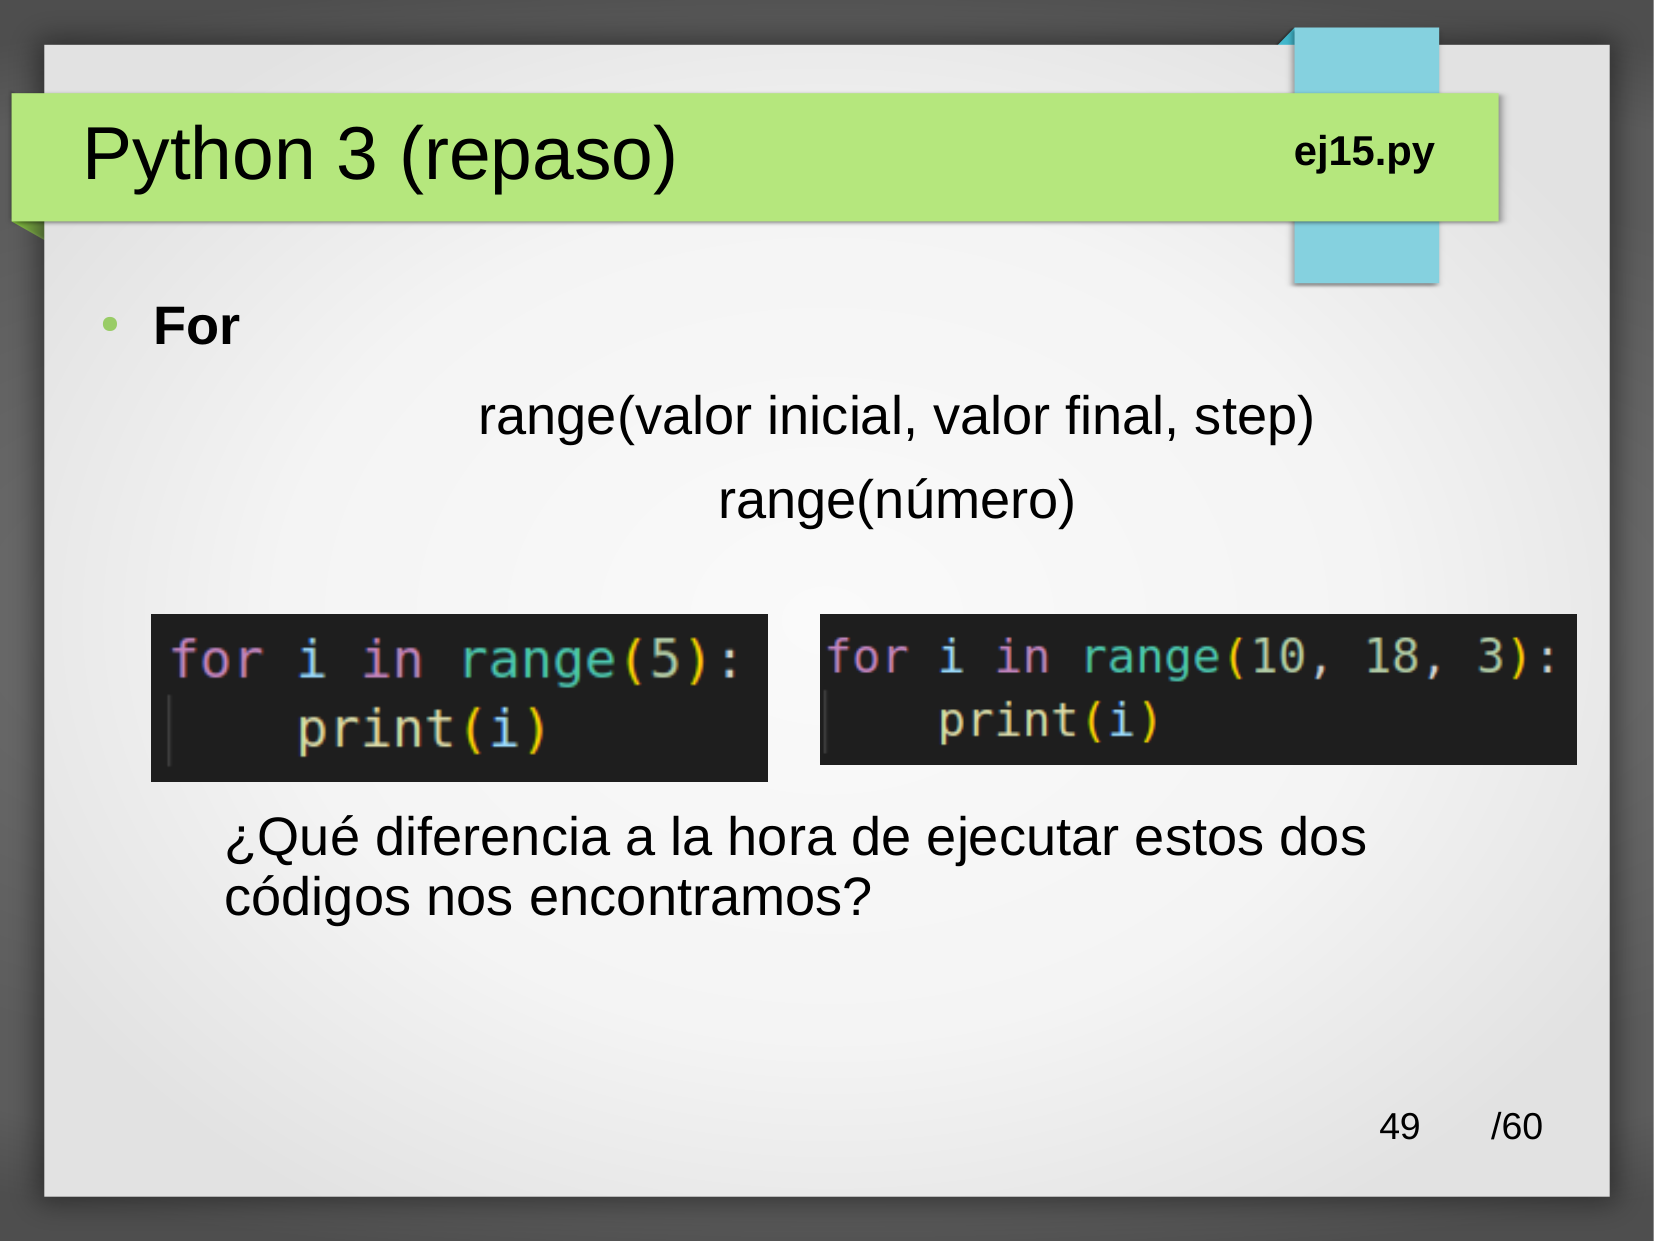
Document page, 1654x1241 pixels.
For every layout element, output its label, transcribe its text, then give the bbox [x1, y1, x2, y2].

text_box <número> [1364, 1098, 1476, 1169]
text_box ej15.py [1279, 120, 1465, 229]
text_box /60 [1476, 1098, 1644, 1169]
picture [0, 0, 1654, 1241]
list For range(valor inicial, valor final, step) range(número) ¿Qué diferencia a la hora de ejecutar estos dos códigos nos encontramos? [82, 295, 1571, 1015]
title Python 3 (repaso) [82, 94, 1264, 213]
